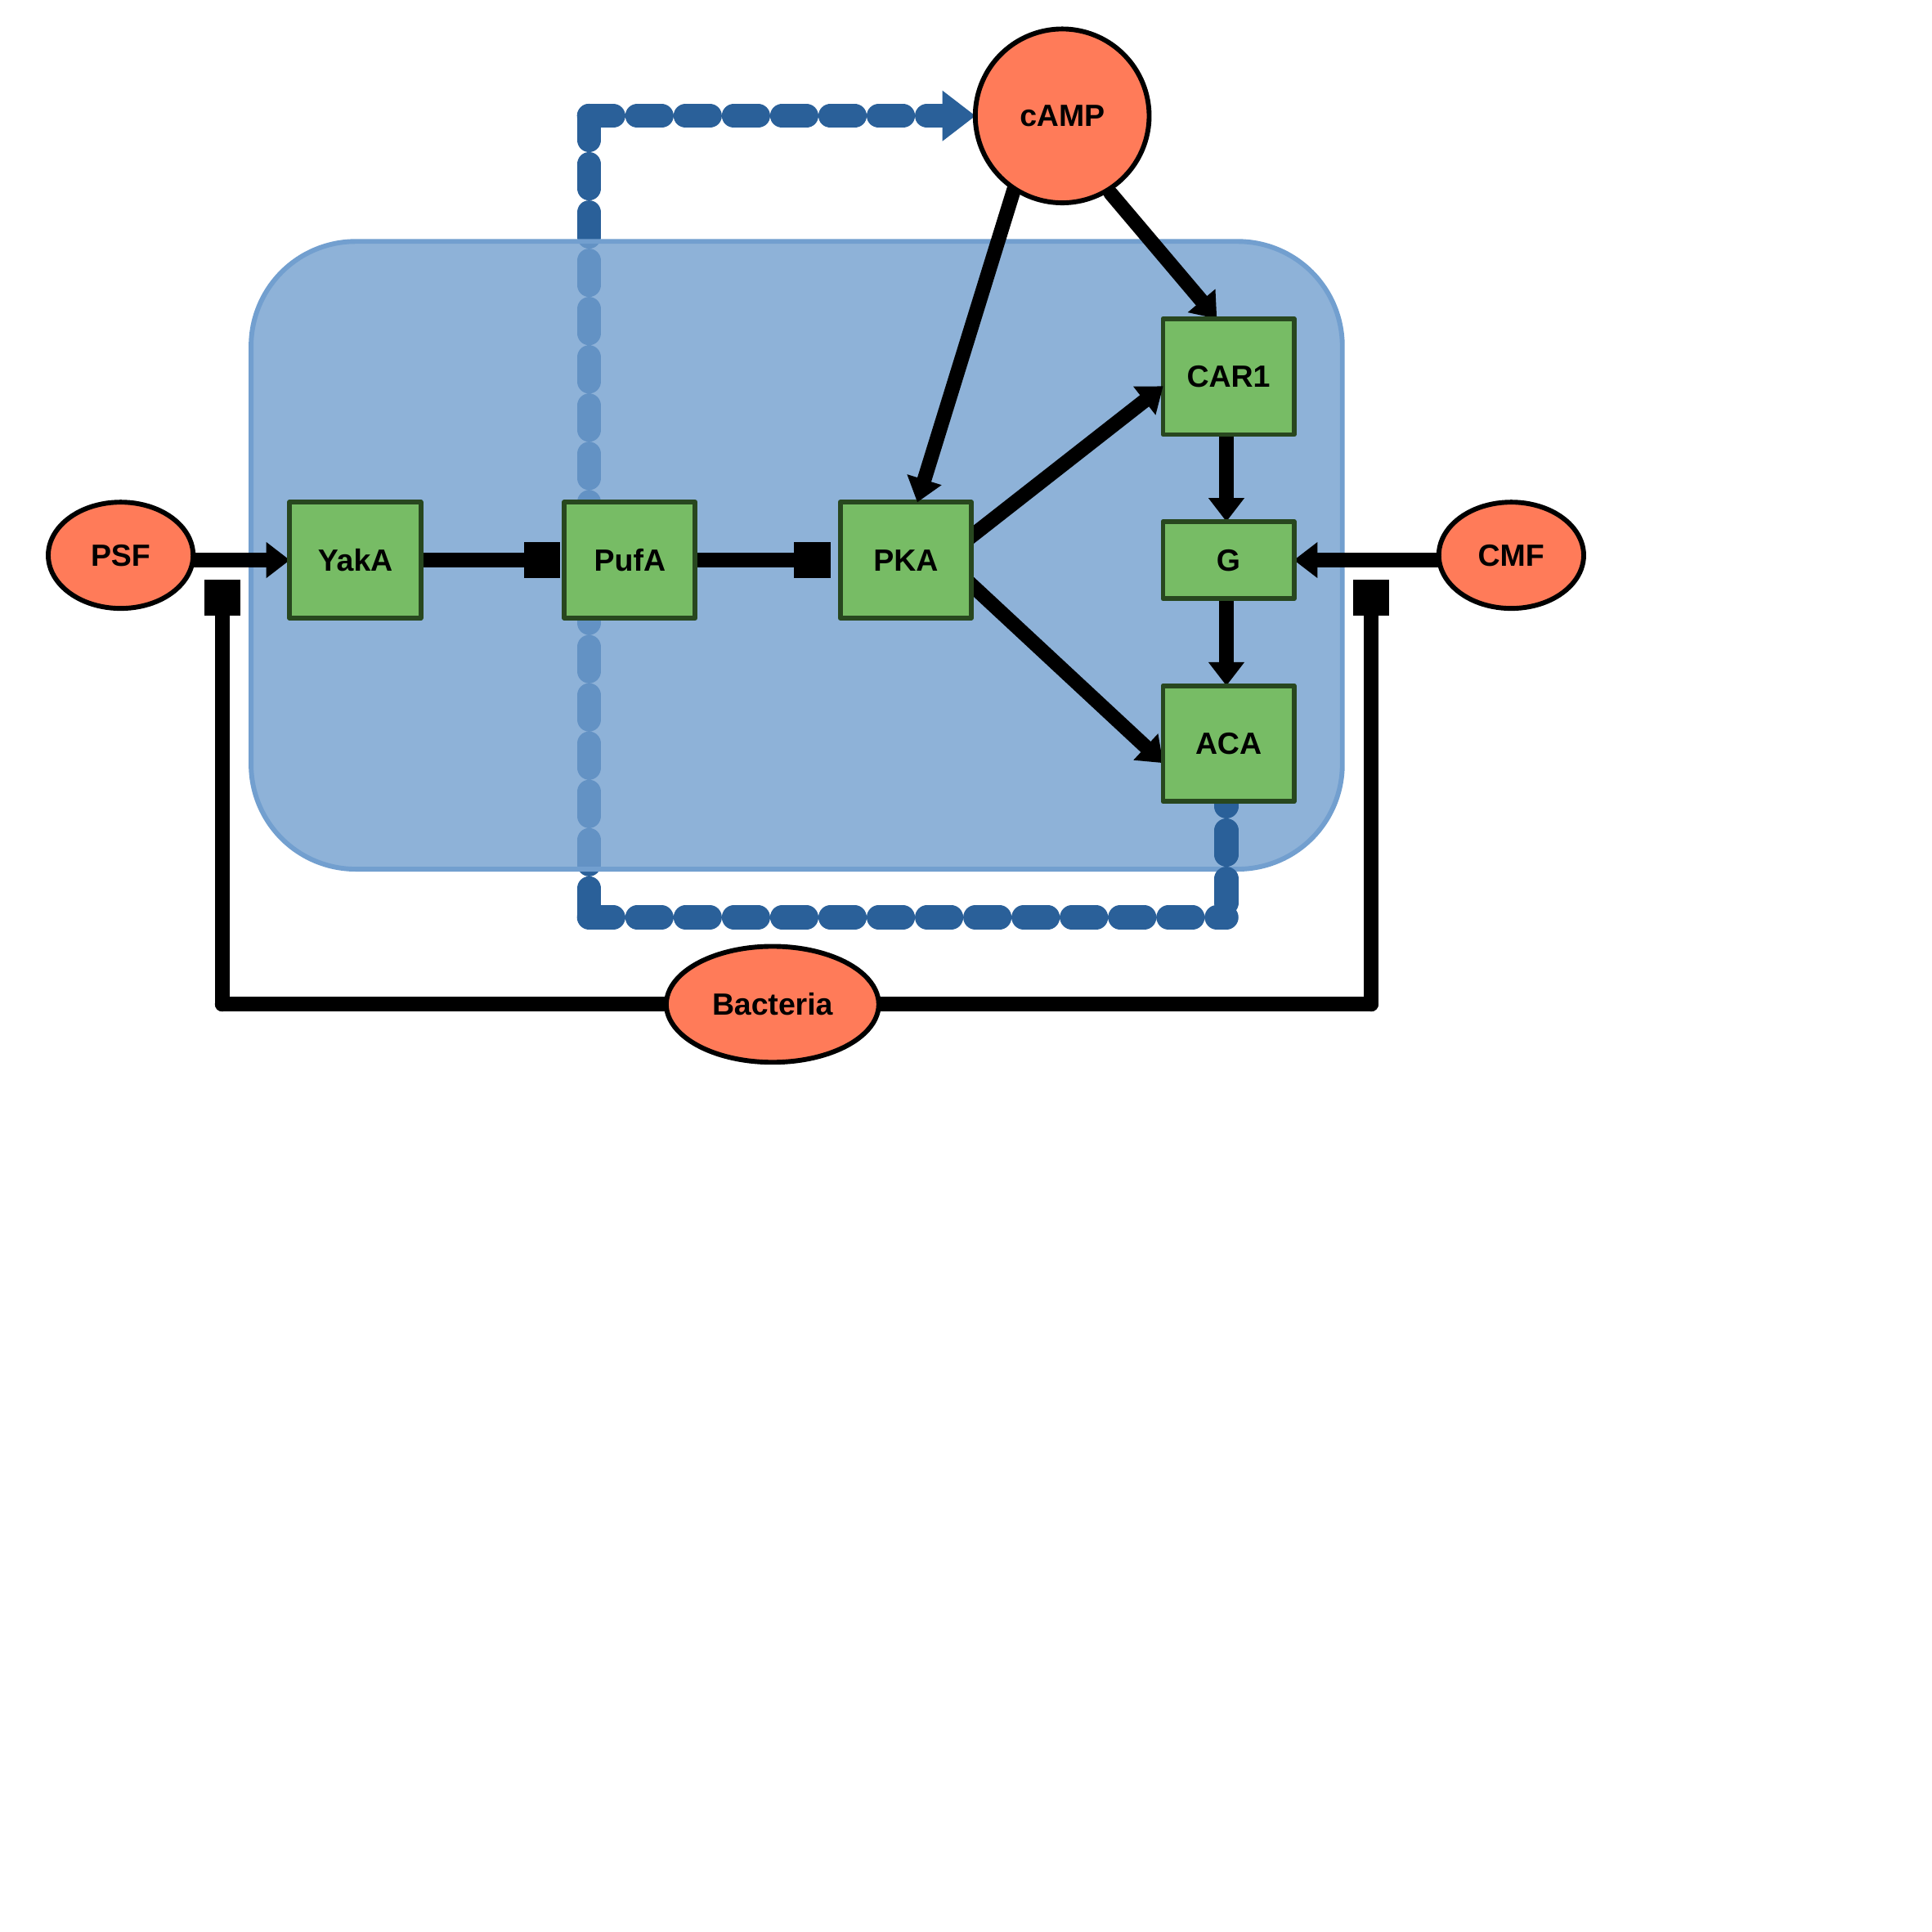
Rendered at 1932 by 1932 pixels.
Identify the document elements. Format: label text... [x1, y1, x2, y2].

text_box [919, 241, 1210, 526]
text_box CMF [1438, 502, 1585, 609]
text_box [251, 241, 1222, 870]
text_box CAR1 [1163, 318, 1294, 435]
text_box G [1163, 521, 1294, 599]
text_box [1162, 241, 1343, 559]
text_box PufA [564, 502, 696, 618]
text_box ACA [1163, 685, 1294, 802]
text_box PSF [47, 502, 194, 609]
text_box [1228, 562, 1343, 870]
text_box PKA [840, 502, 971, 618]
text_box Bacteria [666, 946, 879, 1063]
text_box [971, 392, 1225, 755]
text_box YakA [289, 502, 421, 618]
text_box cAMP [975, 29, 1150, 204]
